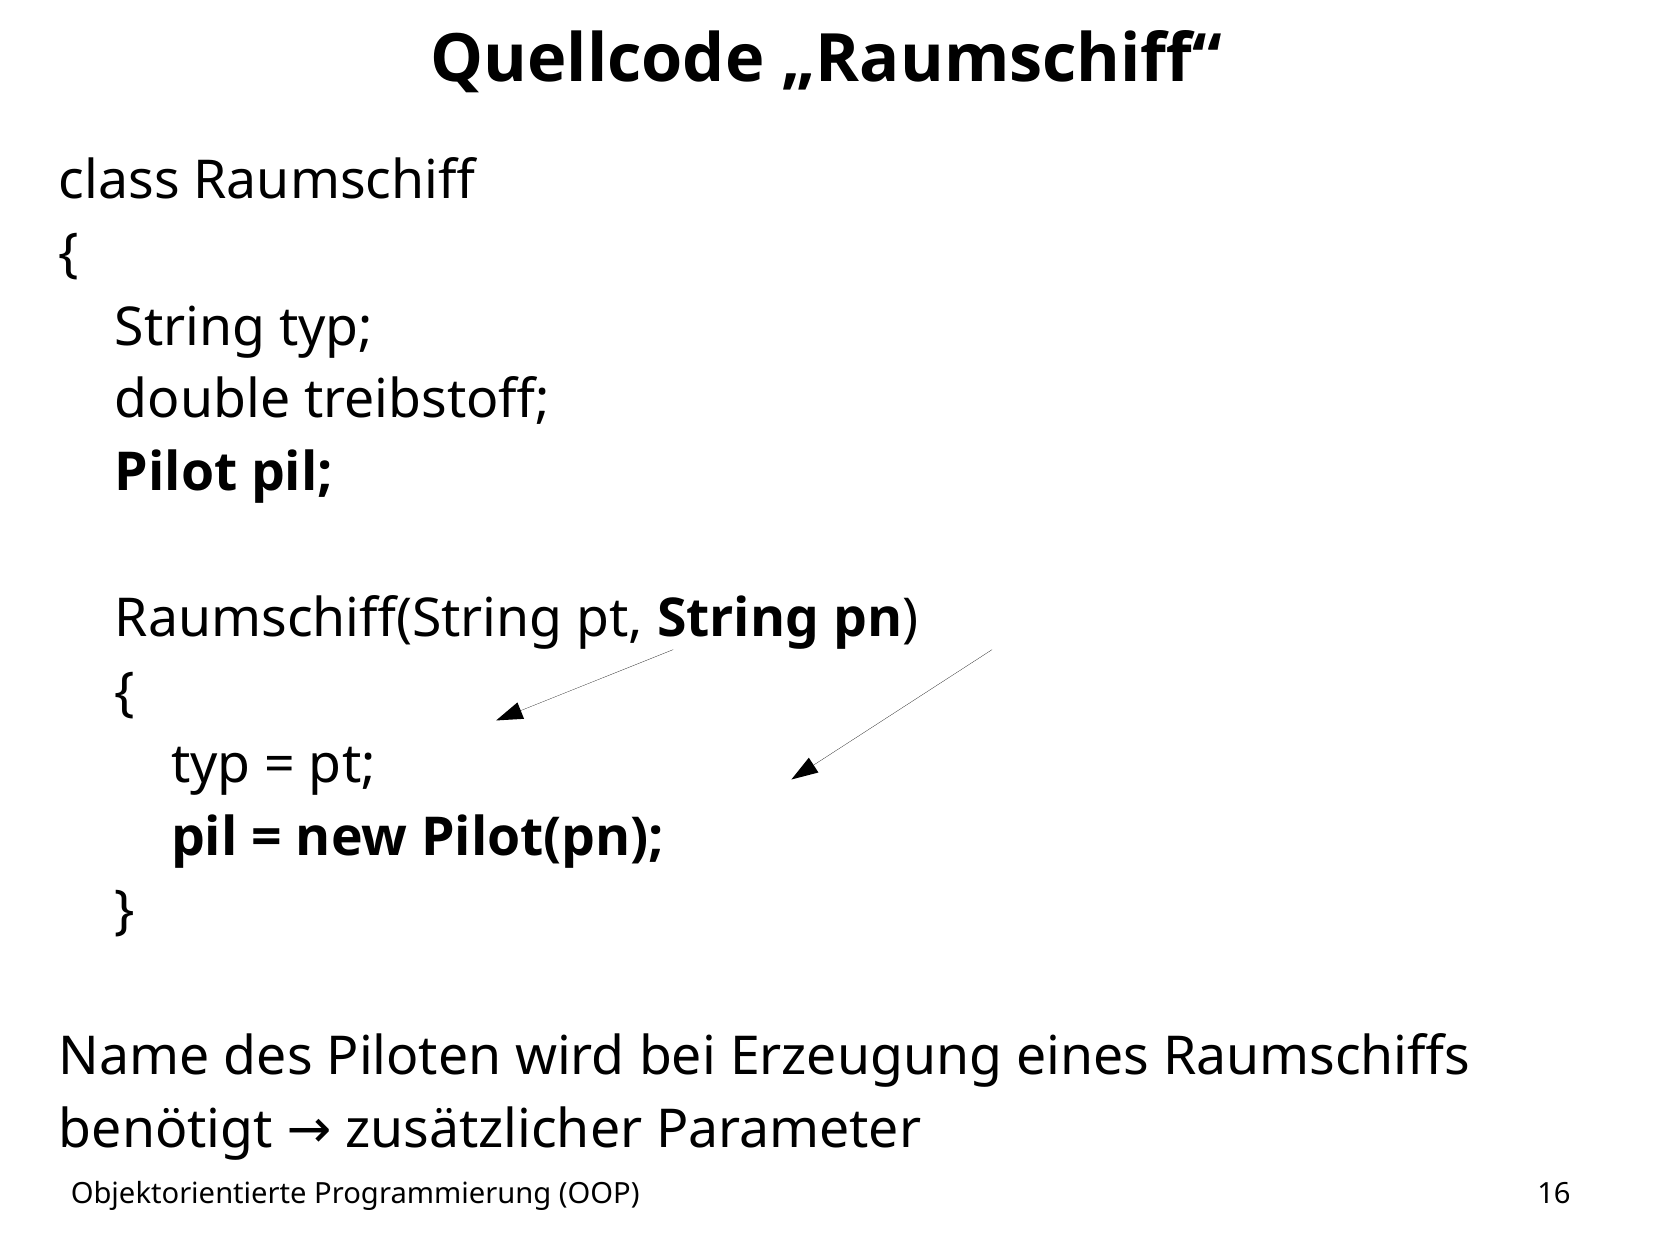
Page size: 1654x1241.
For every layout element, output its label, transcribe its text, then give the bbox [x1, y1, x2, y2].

list class Raumschiff { String typ; double treibstoff; Pilot pil; Raumschiff(String pt, String pn) { typ = pt; pil = new Pilot(pn); } Name des Piloten wird bei Erzeugung eines Raumschiffs benötigt → zusätzlicher Parameter [59, 141, 1630, 1170]
title Quellcode „Raumschiff“ [0, 5, 1654, 107]
